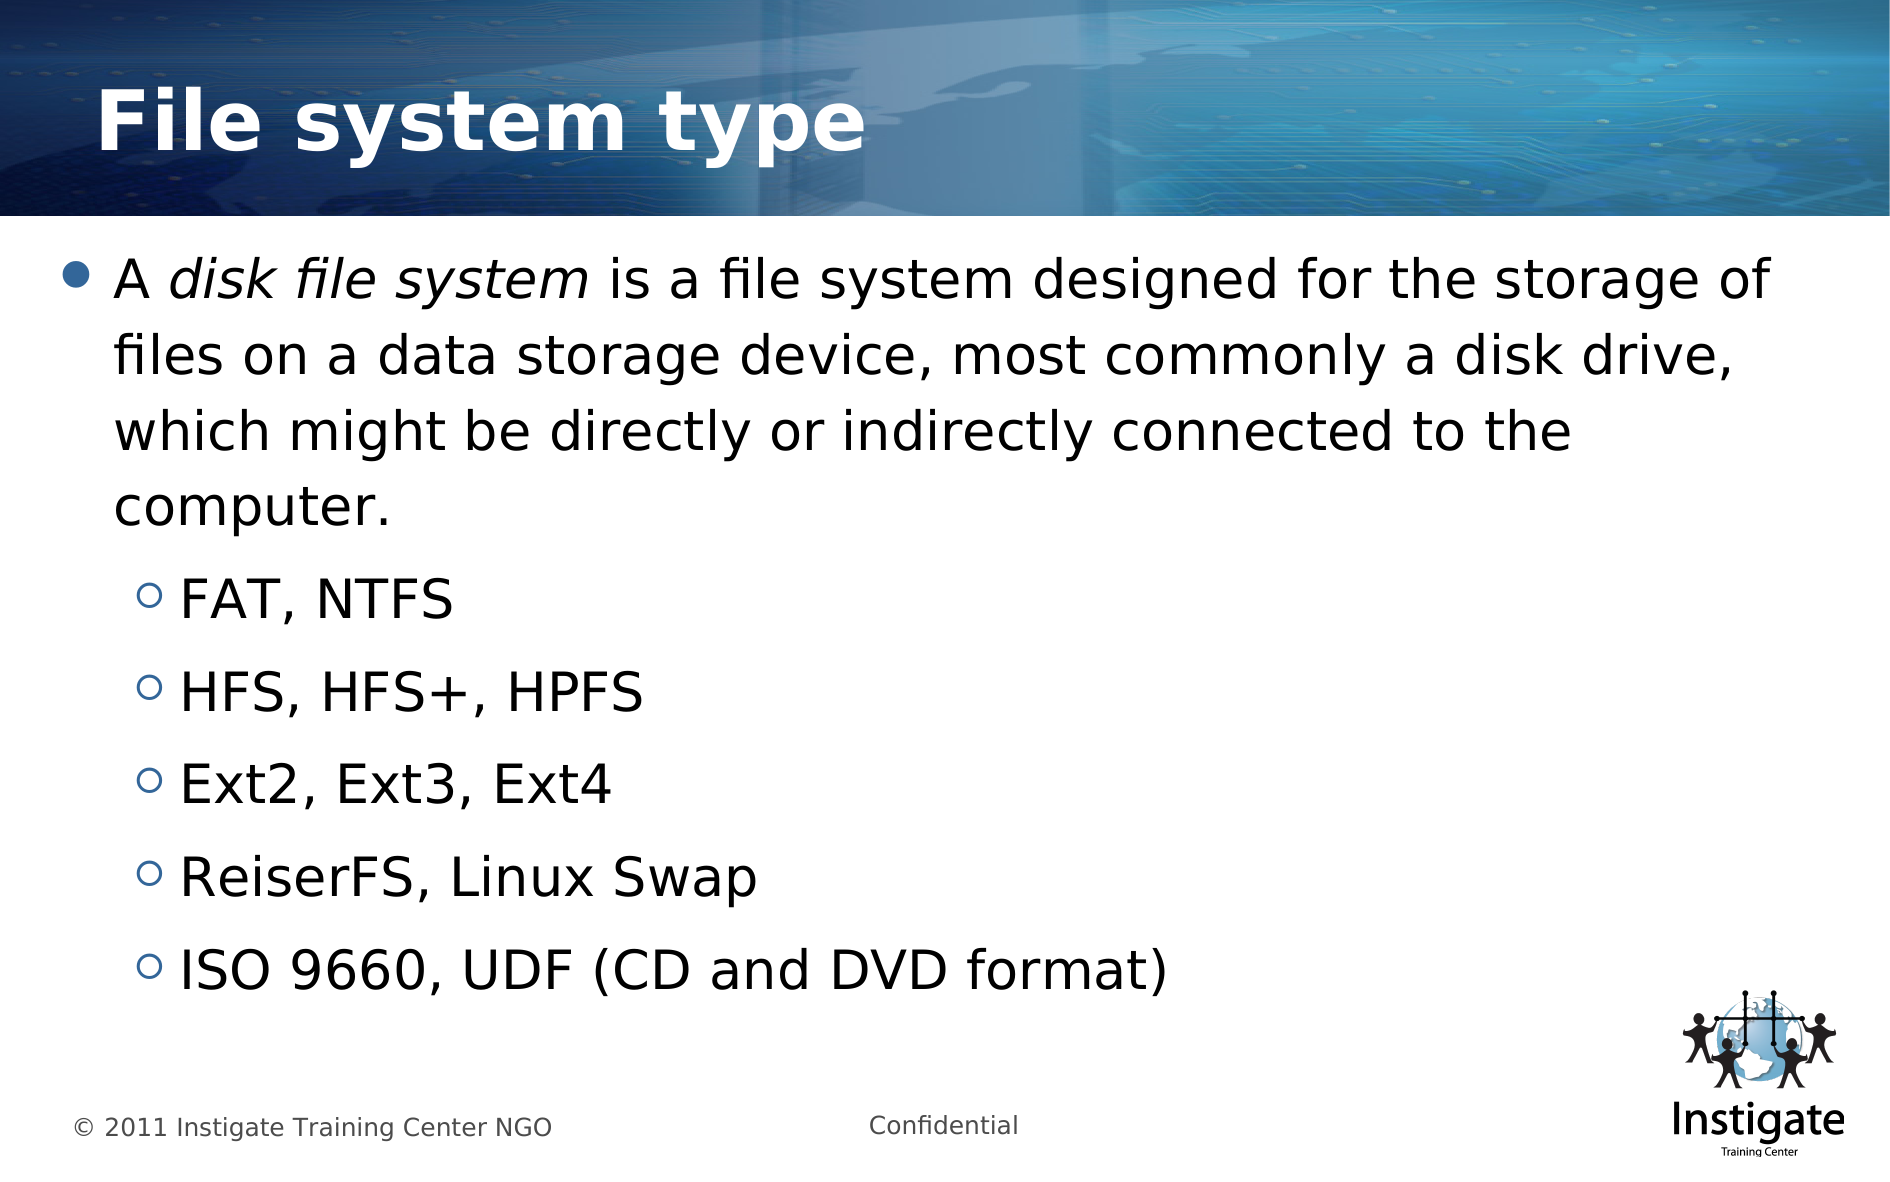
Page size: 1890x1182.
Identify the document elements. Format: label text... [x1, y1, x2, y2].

picture [0, 0, 1890, 216]
list A disk file system is a file system designed for the storage of files on a data storage device, most commonly a disk drive, which might be directly or indirectly connected to the computer. FAT, NTFS HFS, HFS+, HPFS Ext2, Ext3, Ext4 ReiserFS, Linux Swap ISO 9660, UDF (CD and DVD format) [59, 236, 1831, 1001]
title File system type [94, 54, 1793, 210]
picture [1674, 990, 1844, 1157]
